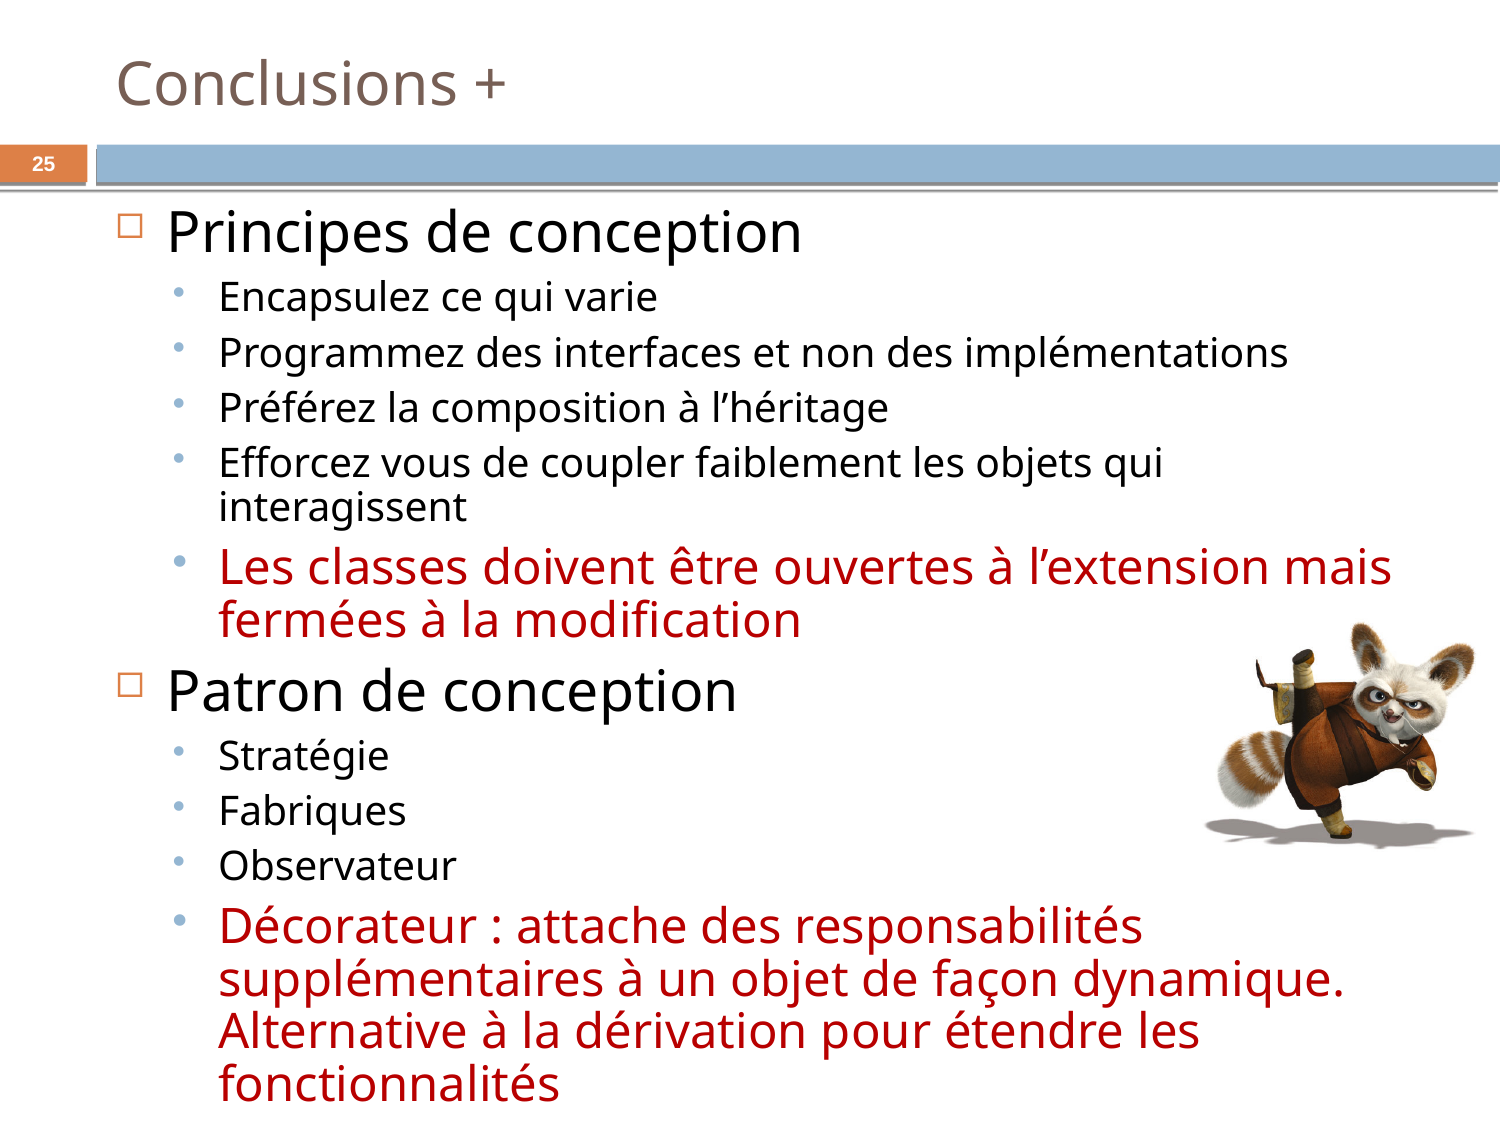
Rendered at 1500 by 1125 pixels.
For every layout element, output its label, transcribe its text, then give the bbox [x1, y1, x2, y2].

slide_number <numéro> [0, 143, 88, 184]
list Principes de conception Encapsulez ce qui varie Programmez des interfaces et non des implémentations Préférez la composition à l’héritage Efforcez vous de coupler faiblement les objets qui interagissent Les classes doivent être ouvertes à l’extension mais fermées à la modification Patron de conception Stratégie Fabriques Observateur Décorateur : attache des responsabilités supplémentaires à un objet de façon dynamique. Alternative à la dérivation pour étendre les fonctionnalités [100, 196, 1438, 1125]
picture [1187, 609, 1497, 861]
title Conclusions + [100, 37, 1438, 126]
